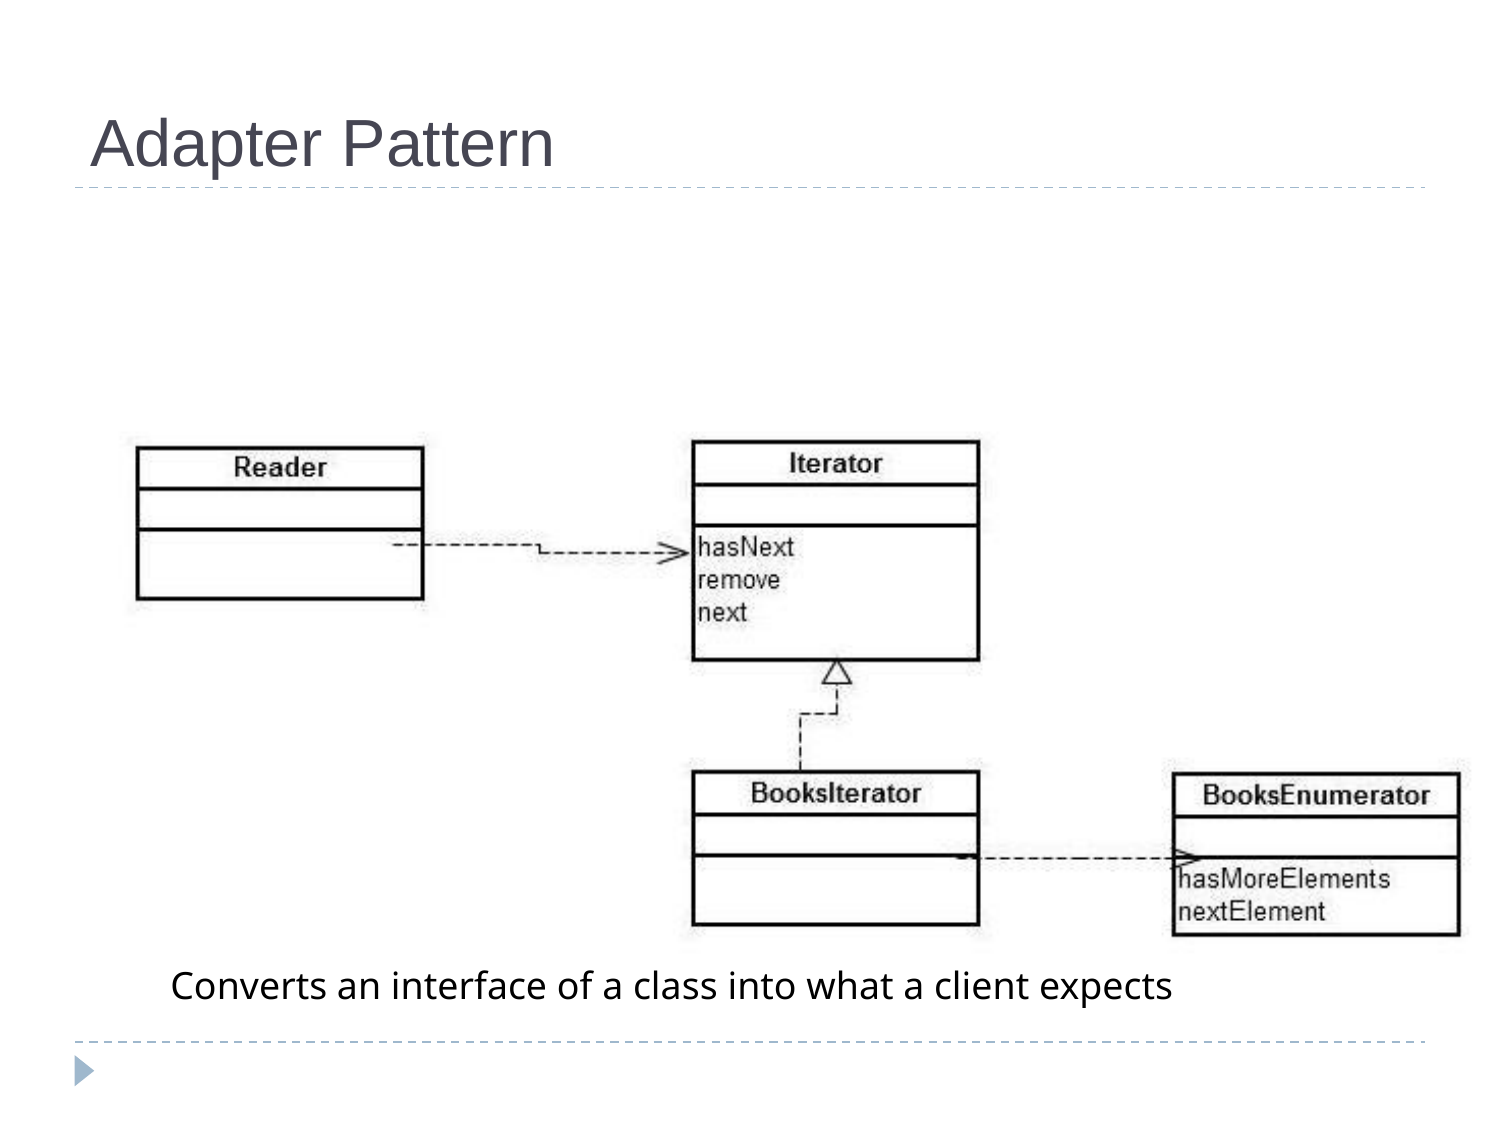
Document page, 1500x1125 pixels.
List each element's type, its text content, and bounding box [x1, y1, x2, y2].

text_box Converts an interface of a class into what a client expects [155, 952, 1441, 1021]
text_box [71, 302, 1500, 976]
title Adapter Pattern [75, 24, 1425, 188]
